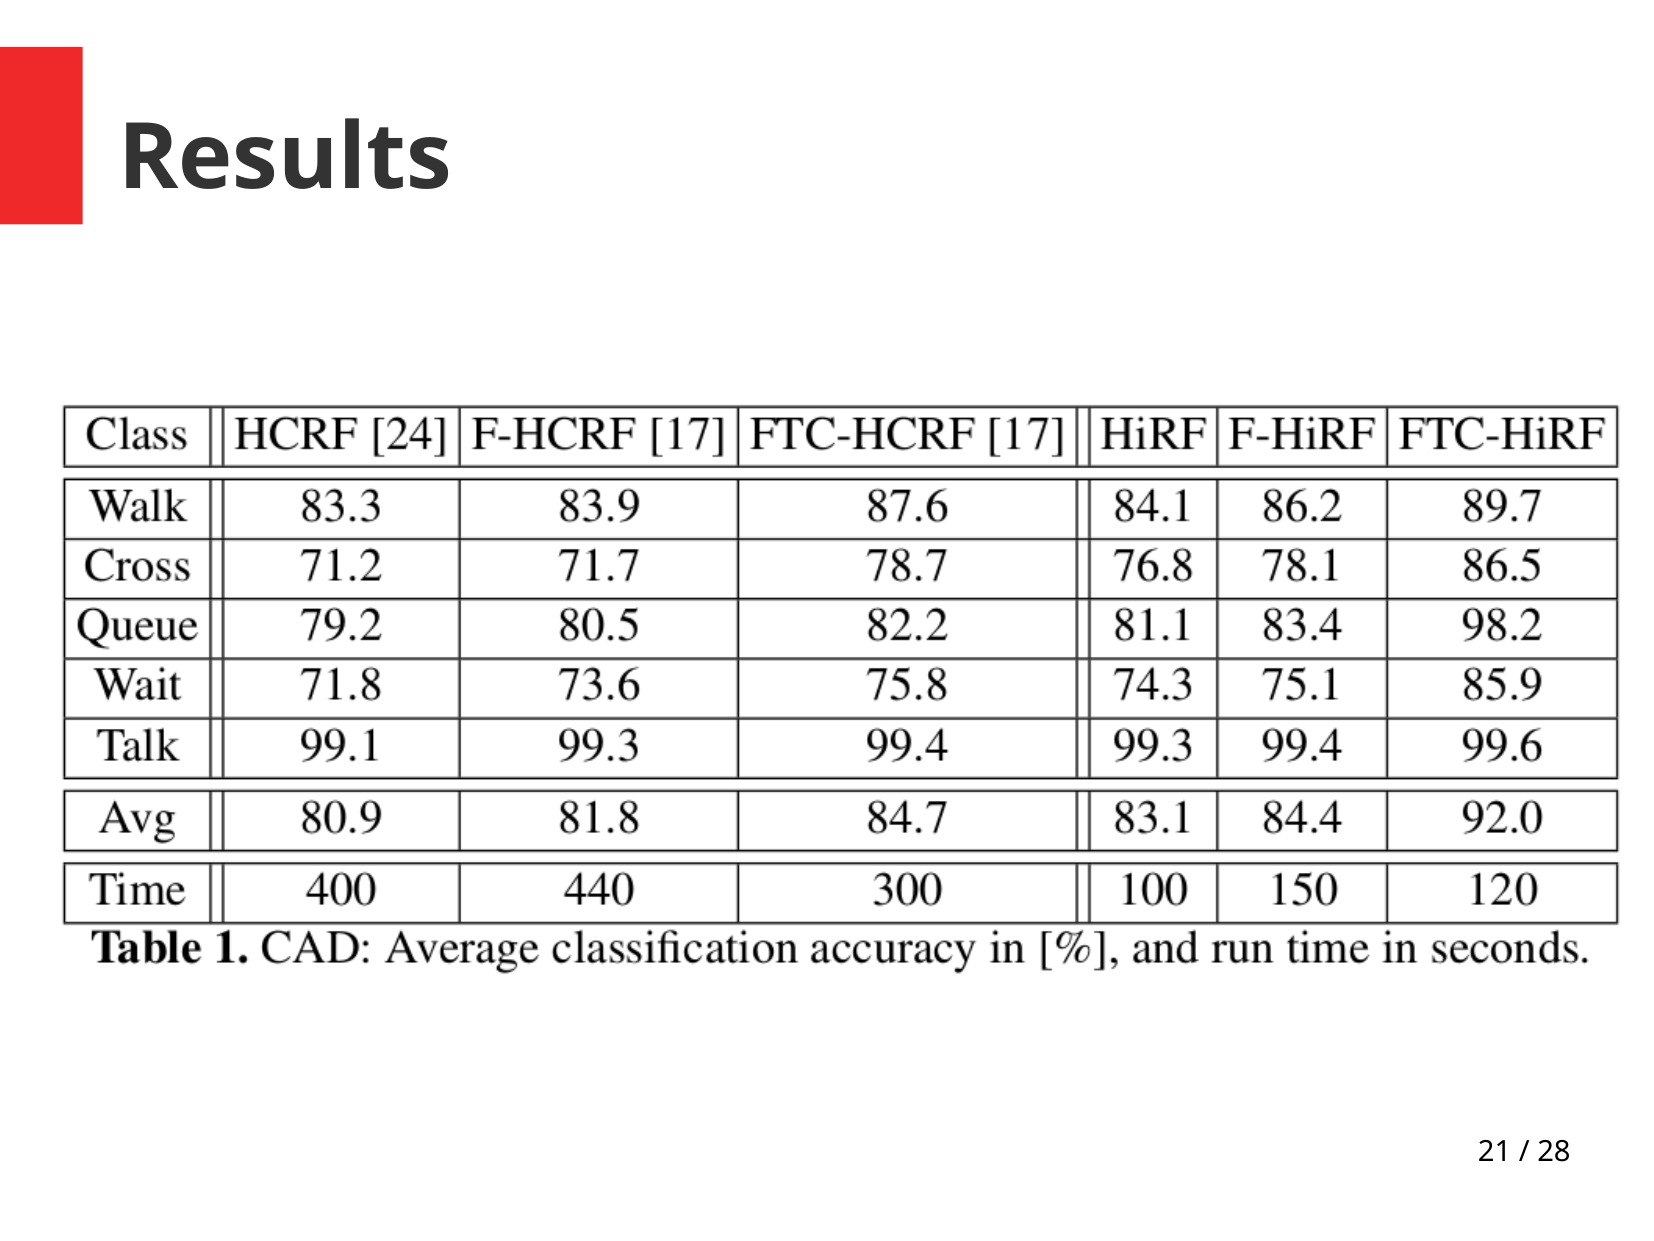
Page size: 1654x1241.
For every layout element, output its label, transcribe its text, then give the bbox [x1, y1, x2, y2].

picture [28, 371, 1651, 991]
title Results [118, 49, 1571, 257]
